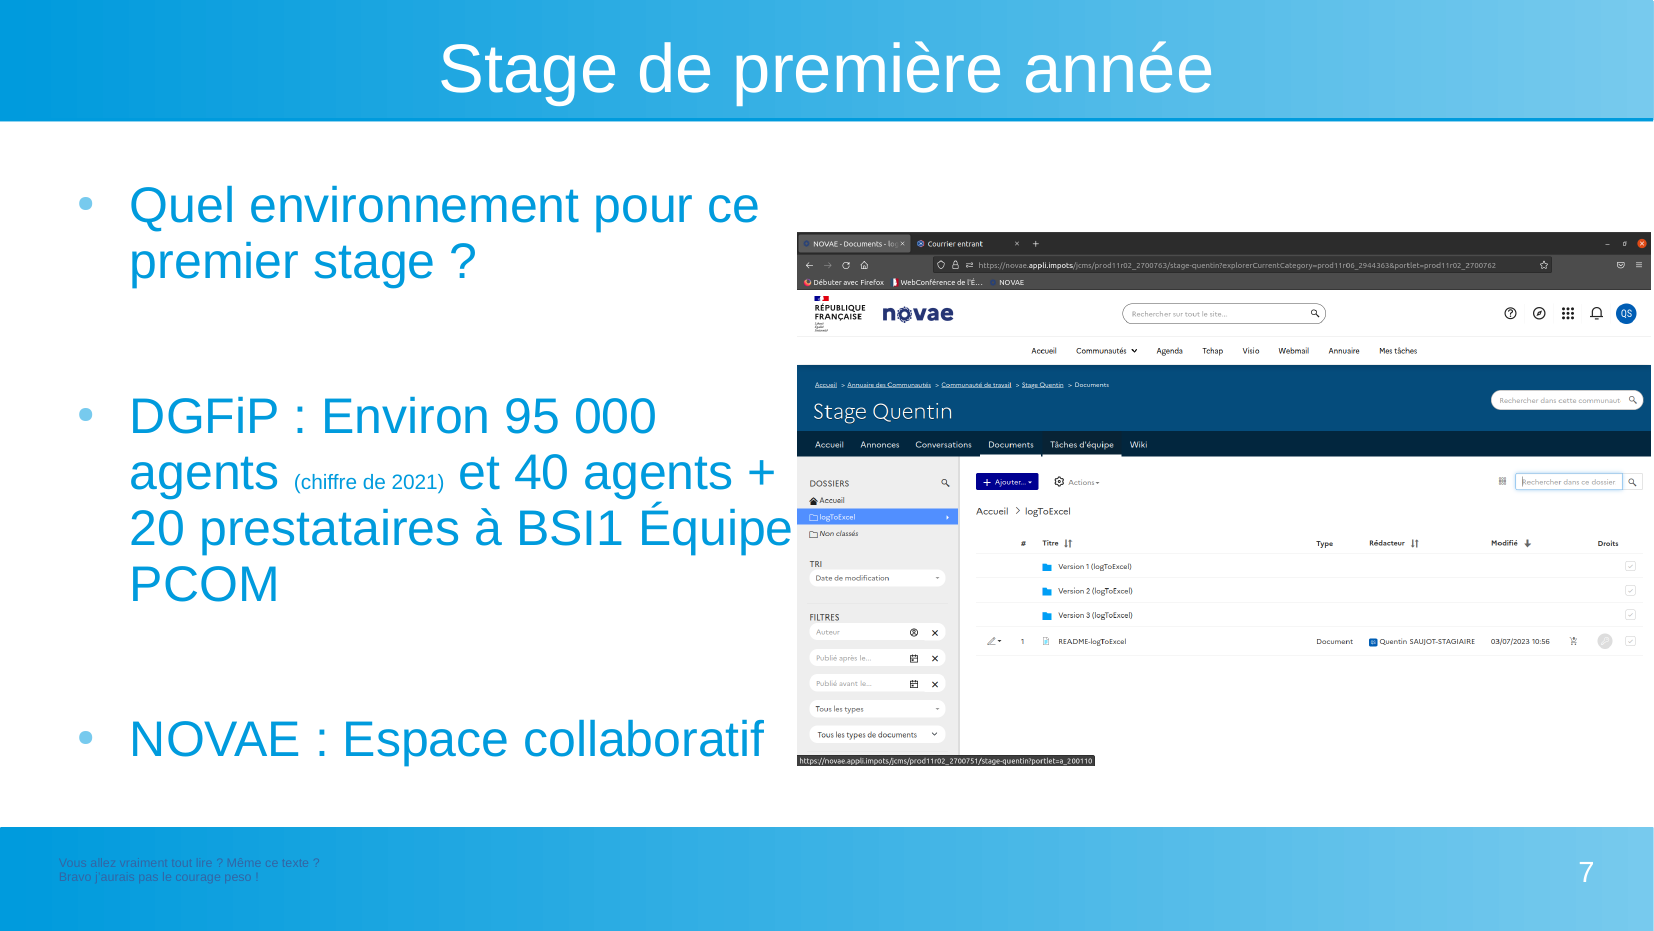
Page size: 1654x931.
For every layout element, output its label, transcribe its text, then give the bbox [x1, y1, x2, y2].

picture [797, 232, 1651, 766]
list Quel environnement pour ce premier stage ? DGFiP : Environ 95 000 agents (chiffre de 2021) et 40 agents + 20 prestataires à BSI1 Équipe PCOM NOVAE : Espace collaboratif [59, 177, 809, 768]
title Stage de première année [59, 29, 1595, 108]
